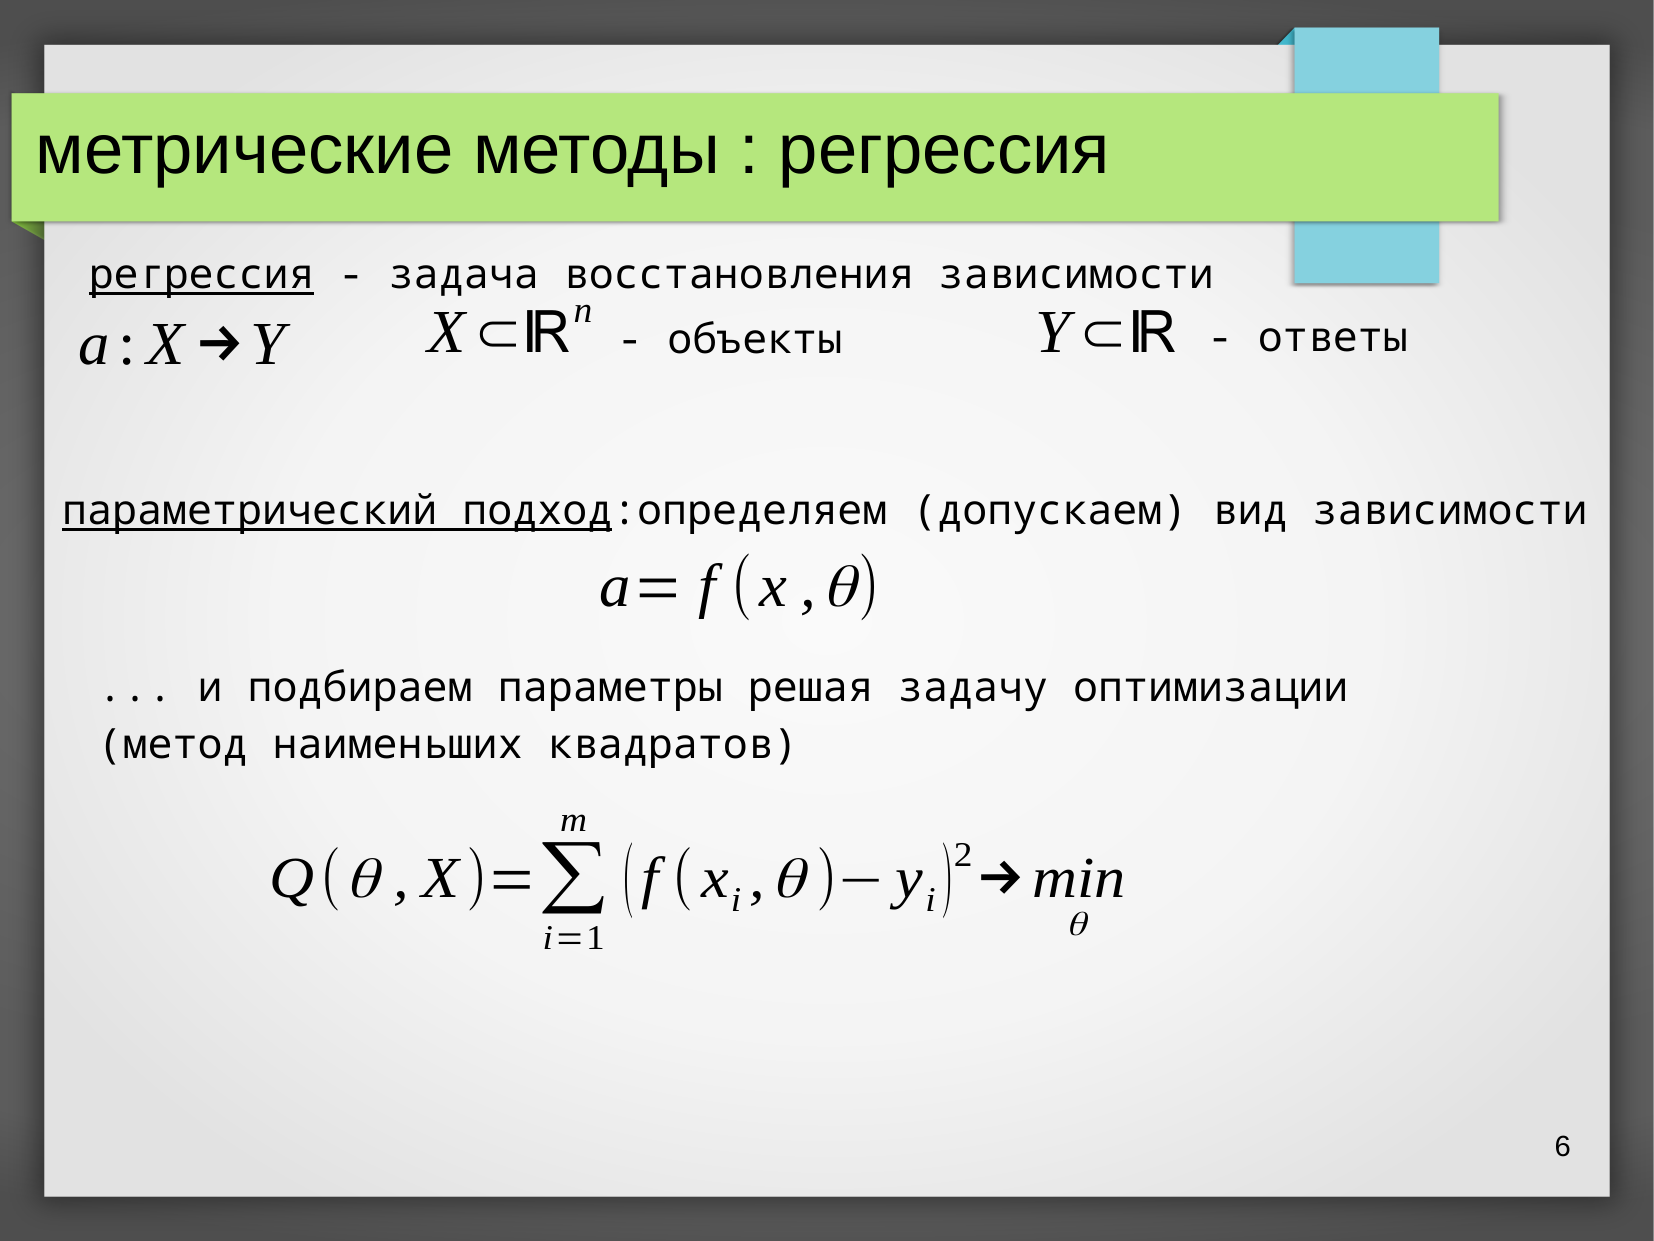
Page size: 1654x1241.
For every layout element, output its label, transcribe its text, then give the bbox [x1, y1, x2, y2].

chart [1028, 309, 1185, 372]
chart [591, 585, 886, 626]
text_box - ответы [1207, 310, 1433, 360]
text_box регрессия - задача восстановления зависимости [73, 236, 1244, 300]
chart [264, 799, 1133, 957]
title метрические методы : регрессия [35, 108, 1170, 190]
text_box ... и подбираем параметры решая задачу оптимизации (метод наименьших квадратов) [82, 649, 1430, 768]
text_box параметрический подход:определяем (допускаем) вид зависимости [47, 472, 1607, 585]
chart [70, 323, 299, 385]
text_box - объекты [617, 309, 866, 365]
chart [416, 297, 600, 373]
picture [0, 0, 1654, 1241]
